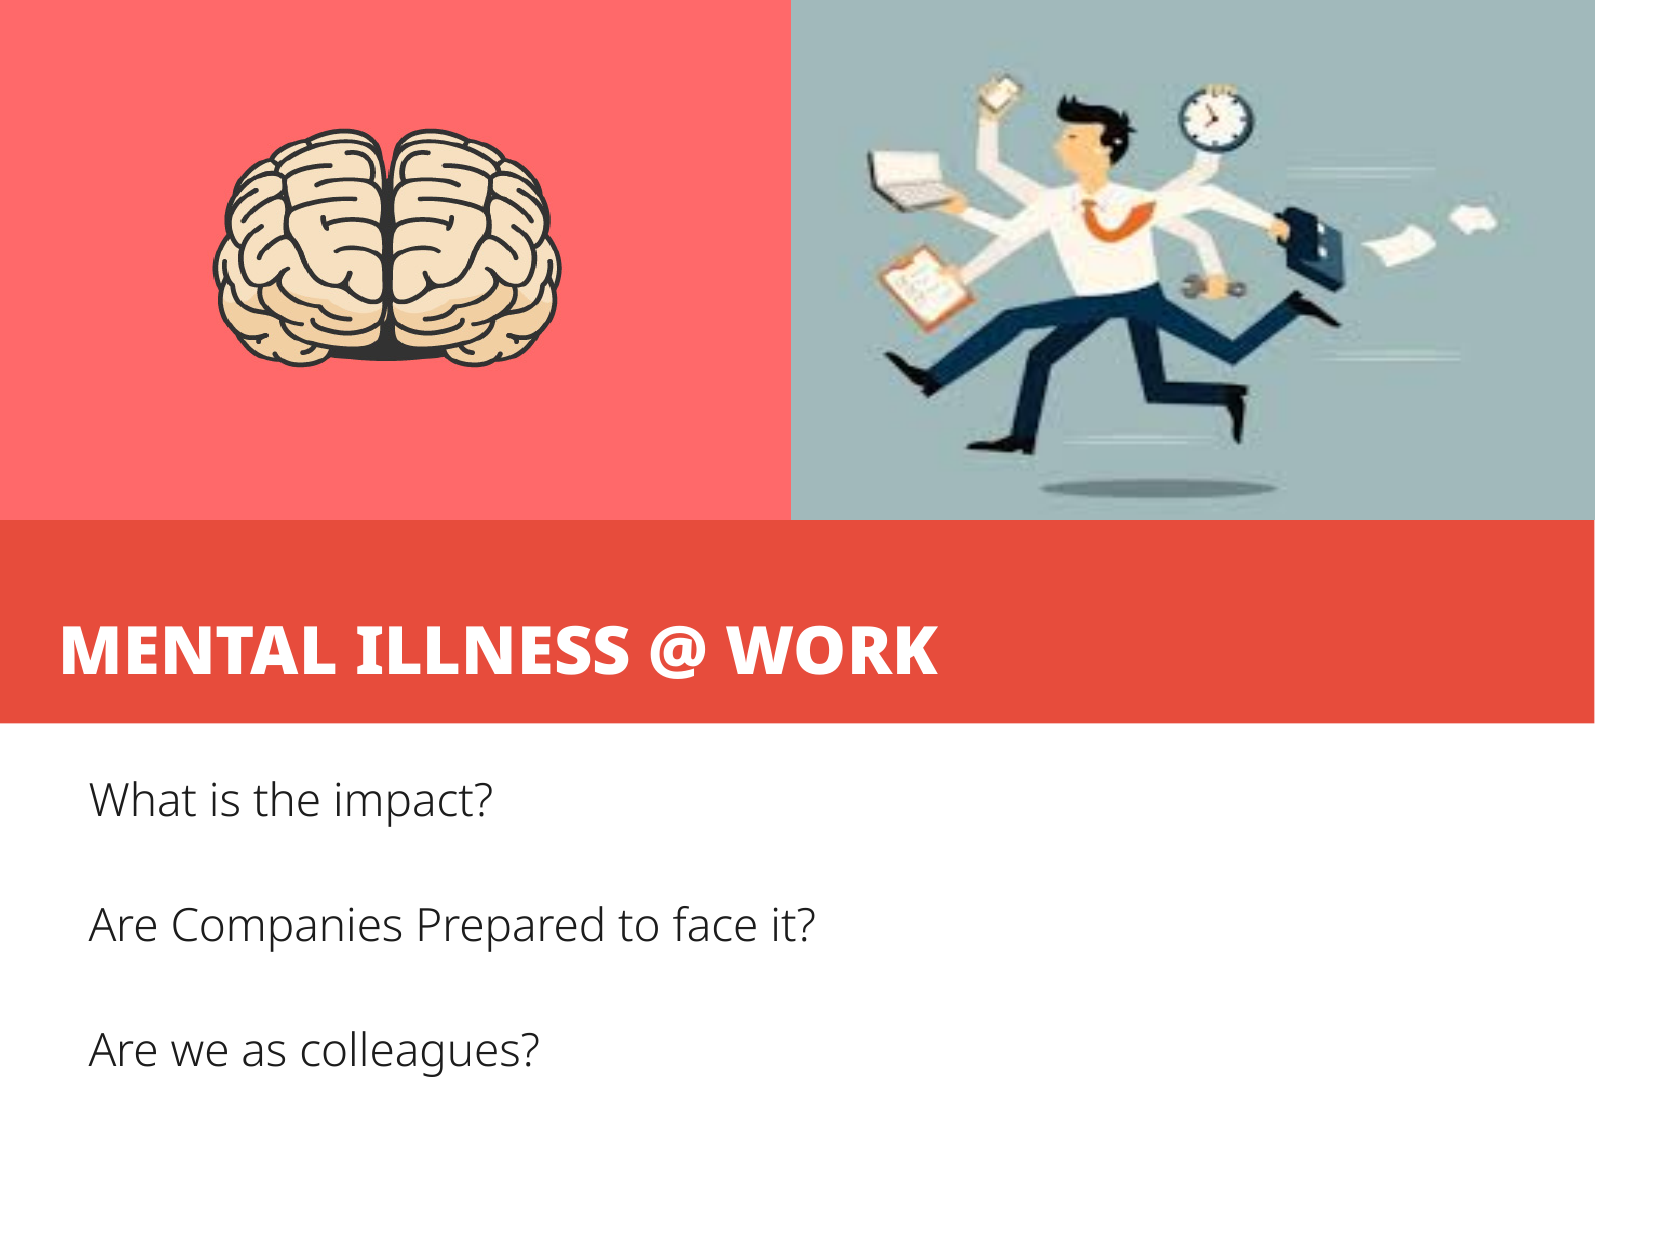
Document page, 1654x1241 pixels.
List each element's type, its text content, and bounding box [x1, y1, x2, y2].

picture [0, 0, 1595, 520]
subtitle What is the impact? Are Companies Prepared to face it? Are we as colleagues? [88, 767, 1595, 1182]
title MENTAL ILLNESS @ WORK [59, 546, 1595, 694]
